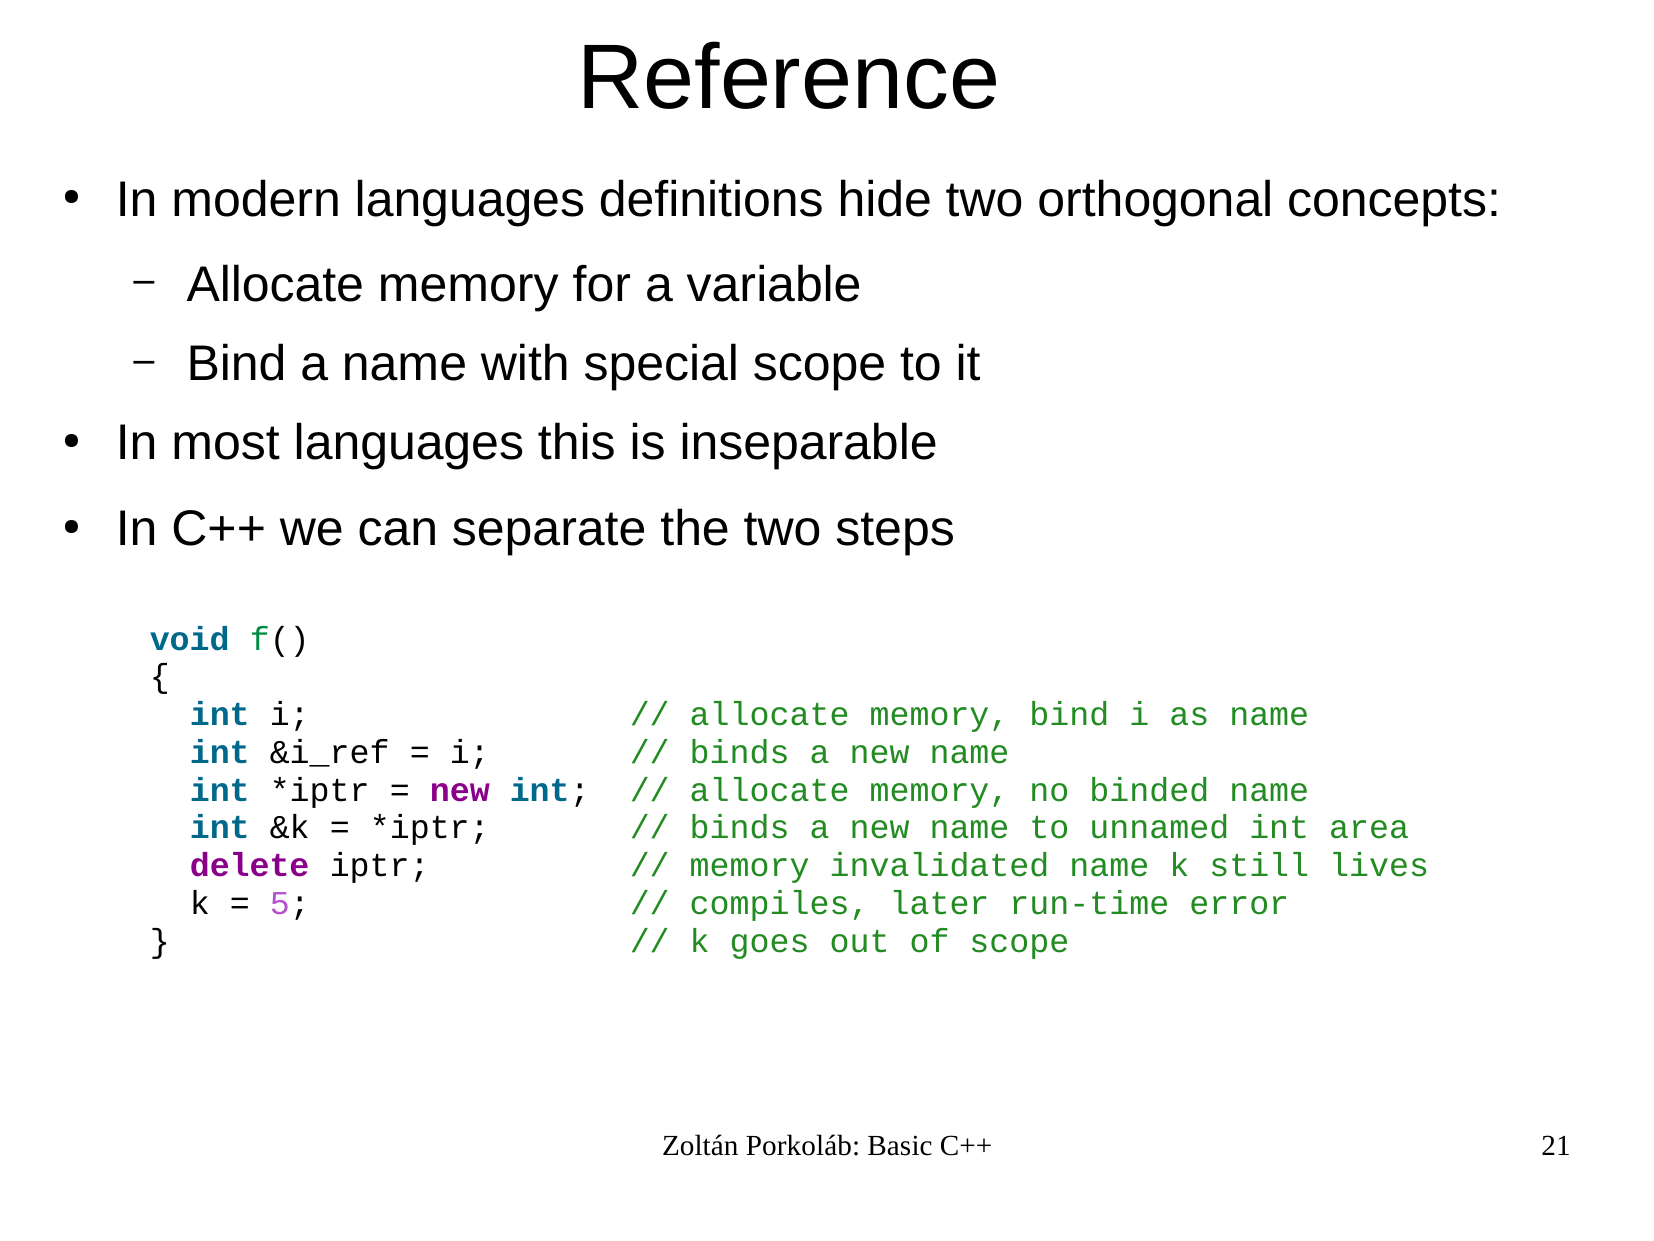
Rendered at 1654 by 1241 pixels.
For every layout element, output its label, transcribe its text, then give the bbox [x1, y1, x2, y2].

list In modern languages definitions hide two orthogonal concepts: Allocate memory for a variable Bind a name with special scope to it In most languages this is inseparable In C++ we can separate the two steps [45, 90, 1579, 661]
title Reference [45, 0, 1534, 90]
text_box void f() { int i; // allocate memory, bind i as name int &i_ref = i; // binds a new name int *iptr = new int; // allocate memory, no binded name int &k = *iptr; // binds a new name to unnamed int area delete iptr; // memory invalidated name k still lives k = 5; // compiles, later run-time error } // k goes out of scope [135, 615, 1606, 1036]
